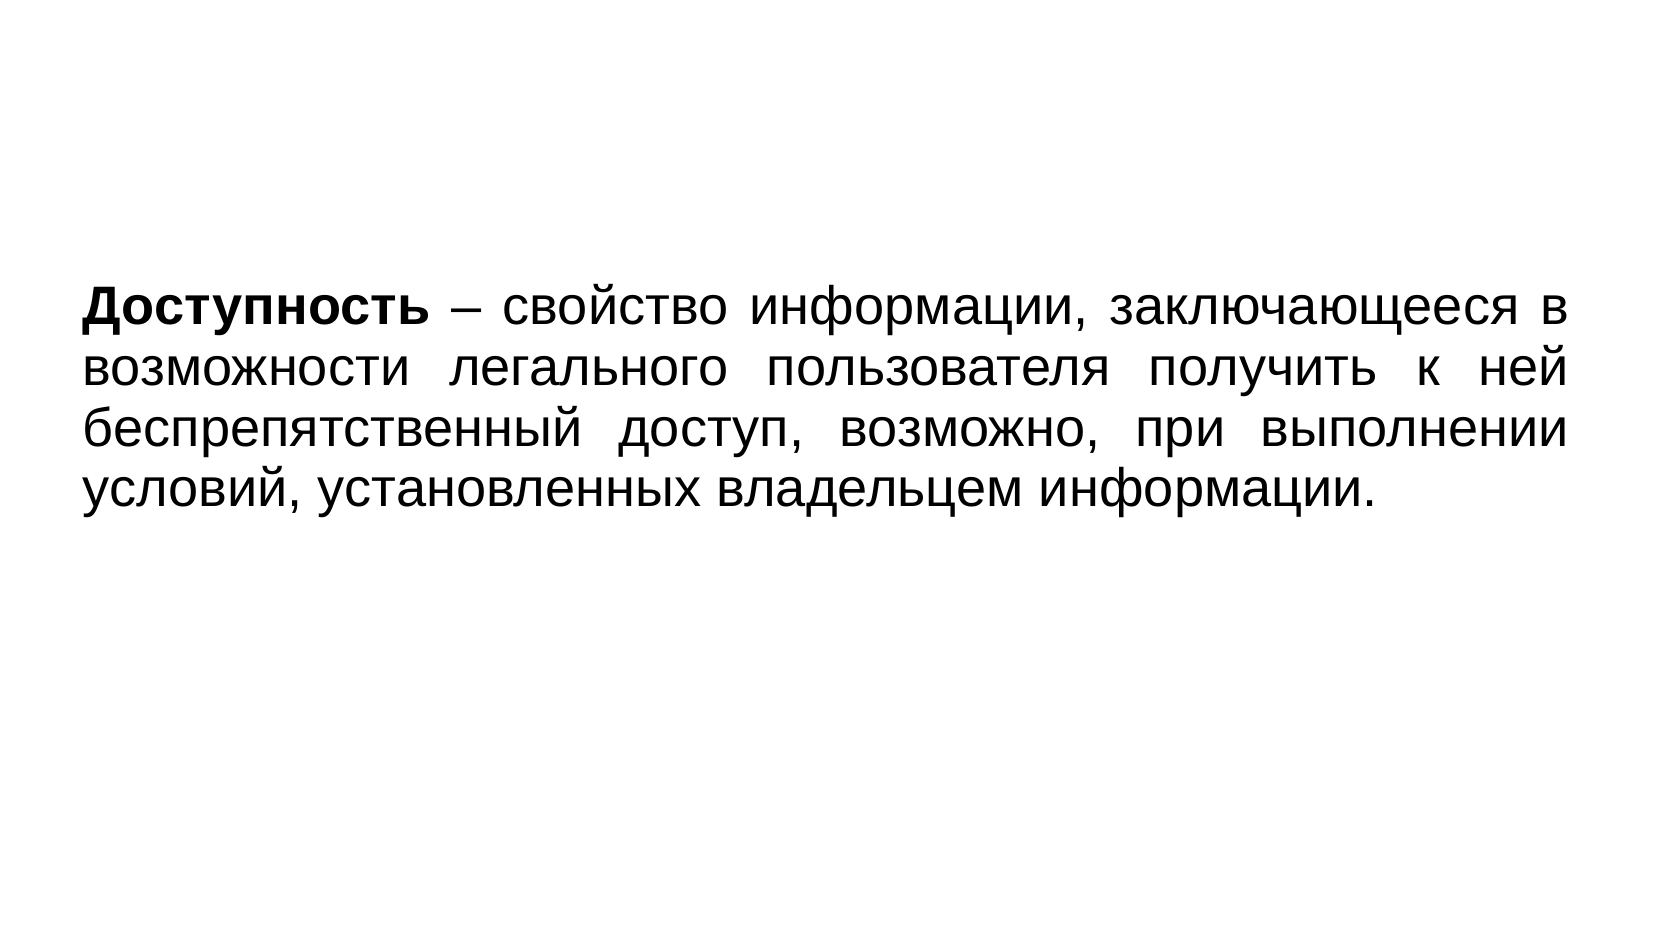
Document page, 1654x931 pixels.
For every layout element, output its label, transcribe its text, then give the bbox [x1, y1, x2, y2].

subtitle Доступность – свойство информации, заключающееся в возможности легального пользователя получить к ней беспрепятственный доступ, возможно, при выполнении условий, установленных владельцем информации. [82, 37, 1571, 757]
